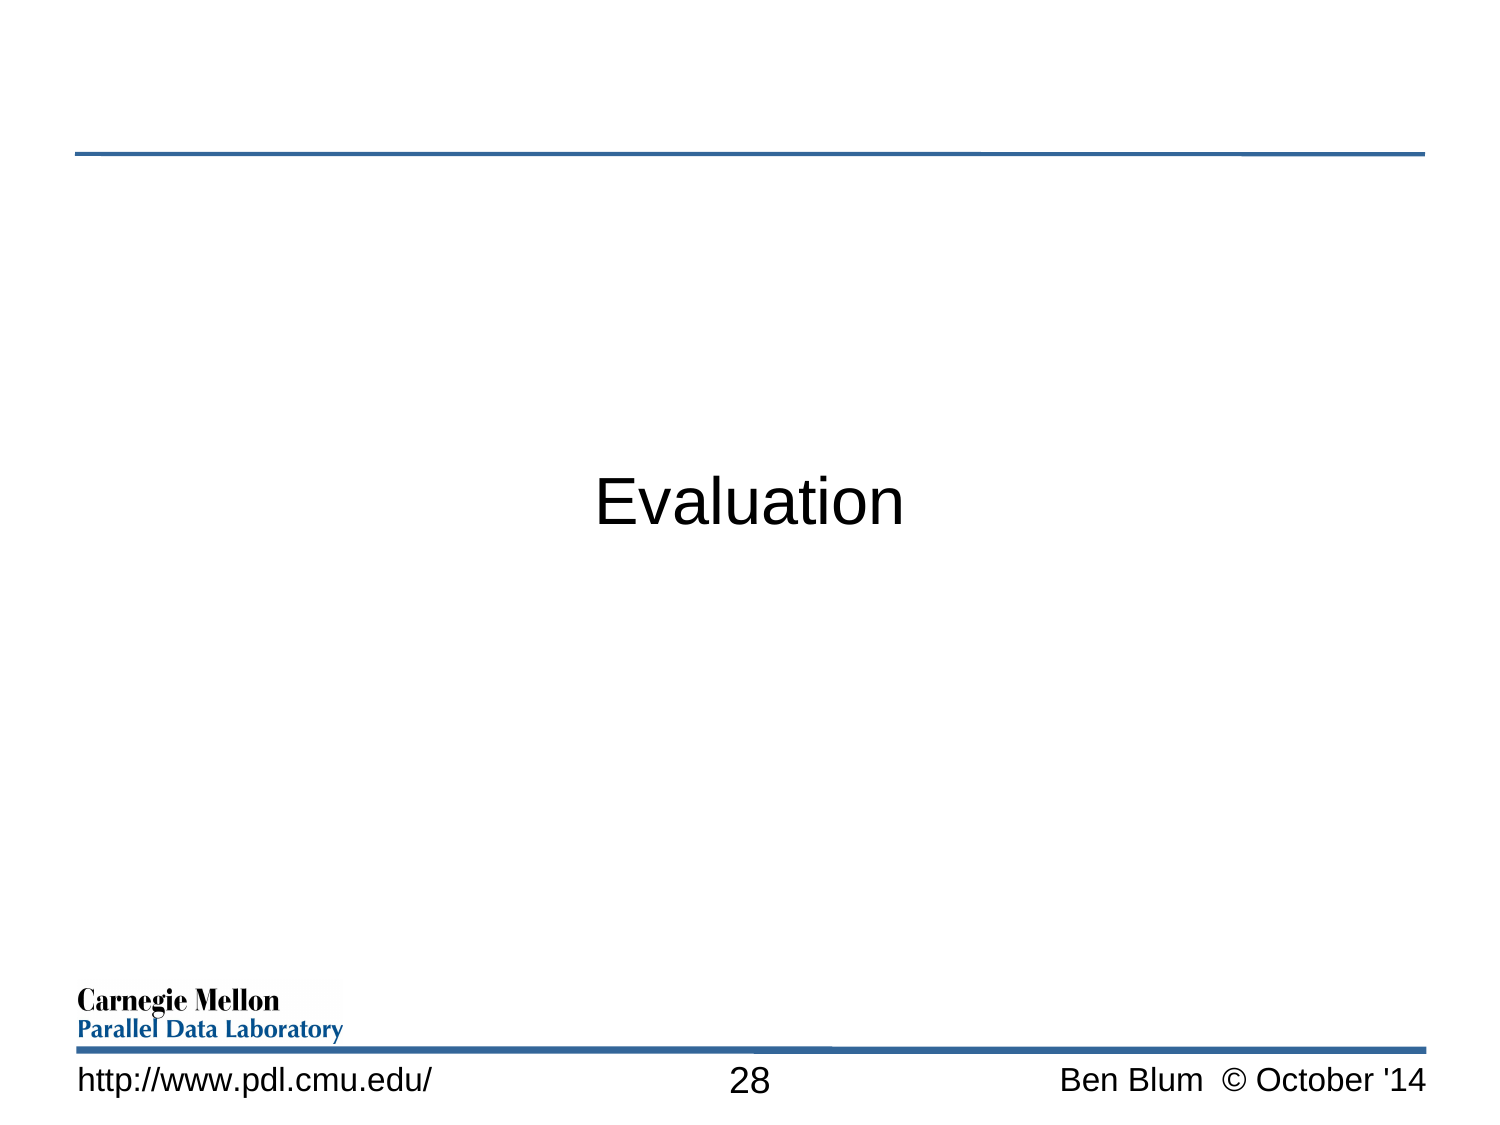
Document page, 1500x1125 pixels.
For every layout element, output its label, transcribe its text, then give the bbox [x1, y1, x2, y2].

subtitle Evaluation [112, 50, 1388, 946]
picture [77, 979, 343, 1044]
